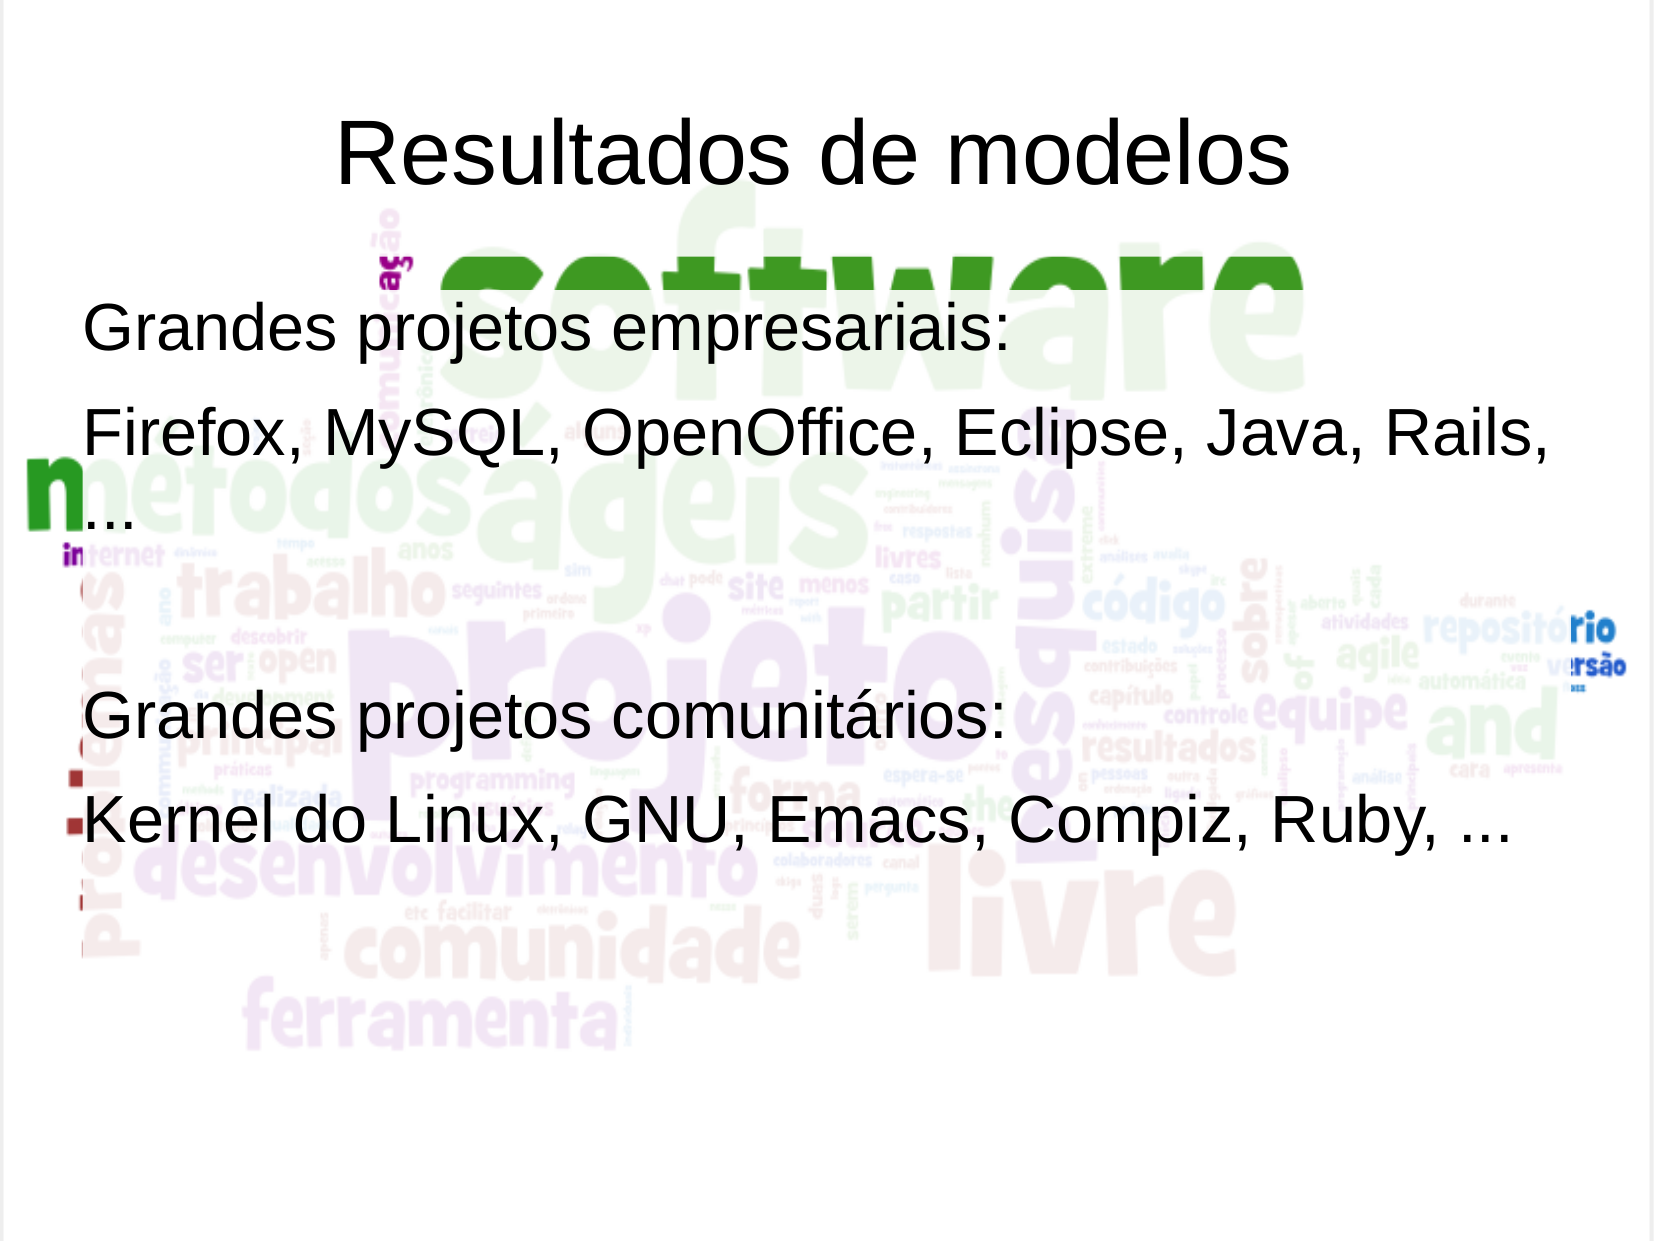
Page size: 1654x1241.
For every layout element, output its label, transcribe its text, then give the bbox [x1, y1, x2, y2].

list Grandes projetos empresariais: Firefox, MySQL, OpenOffice, Eclipse, Java, Rails, ... Grandes projetos comunitários: Kernel do Linux, GNU, Emacs, Compiz, Ruby, ... [82, 290, 1571, 1094]
title Resultados de modelos [82, 49, 1571, 257]
picture [0, 0, 1654, 1241]
